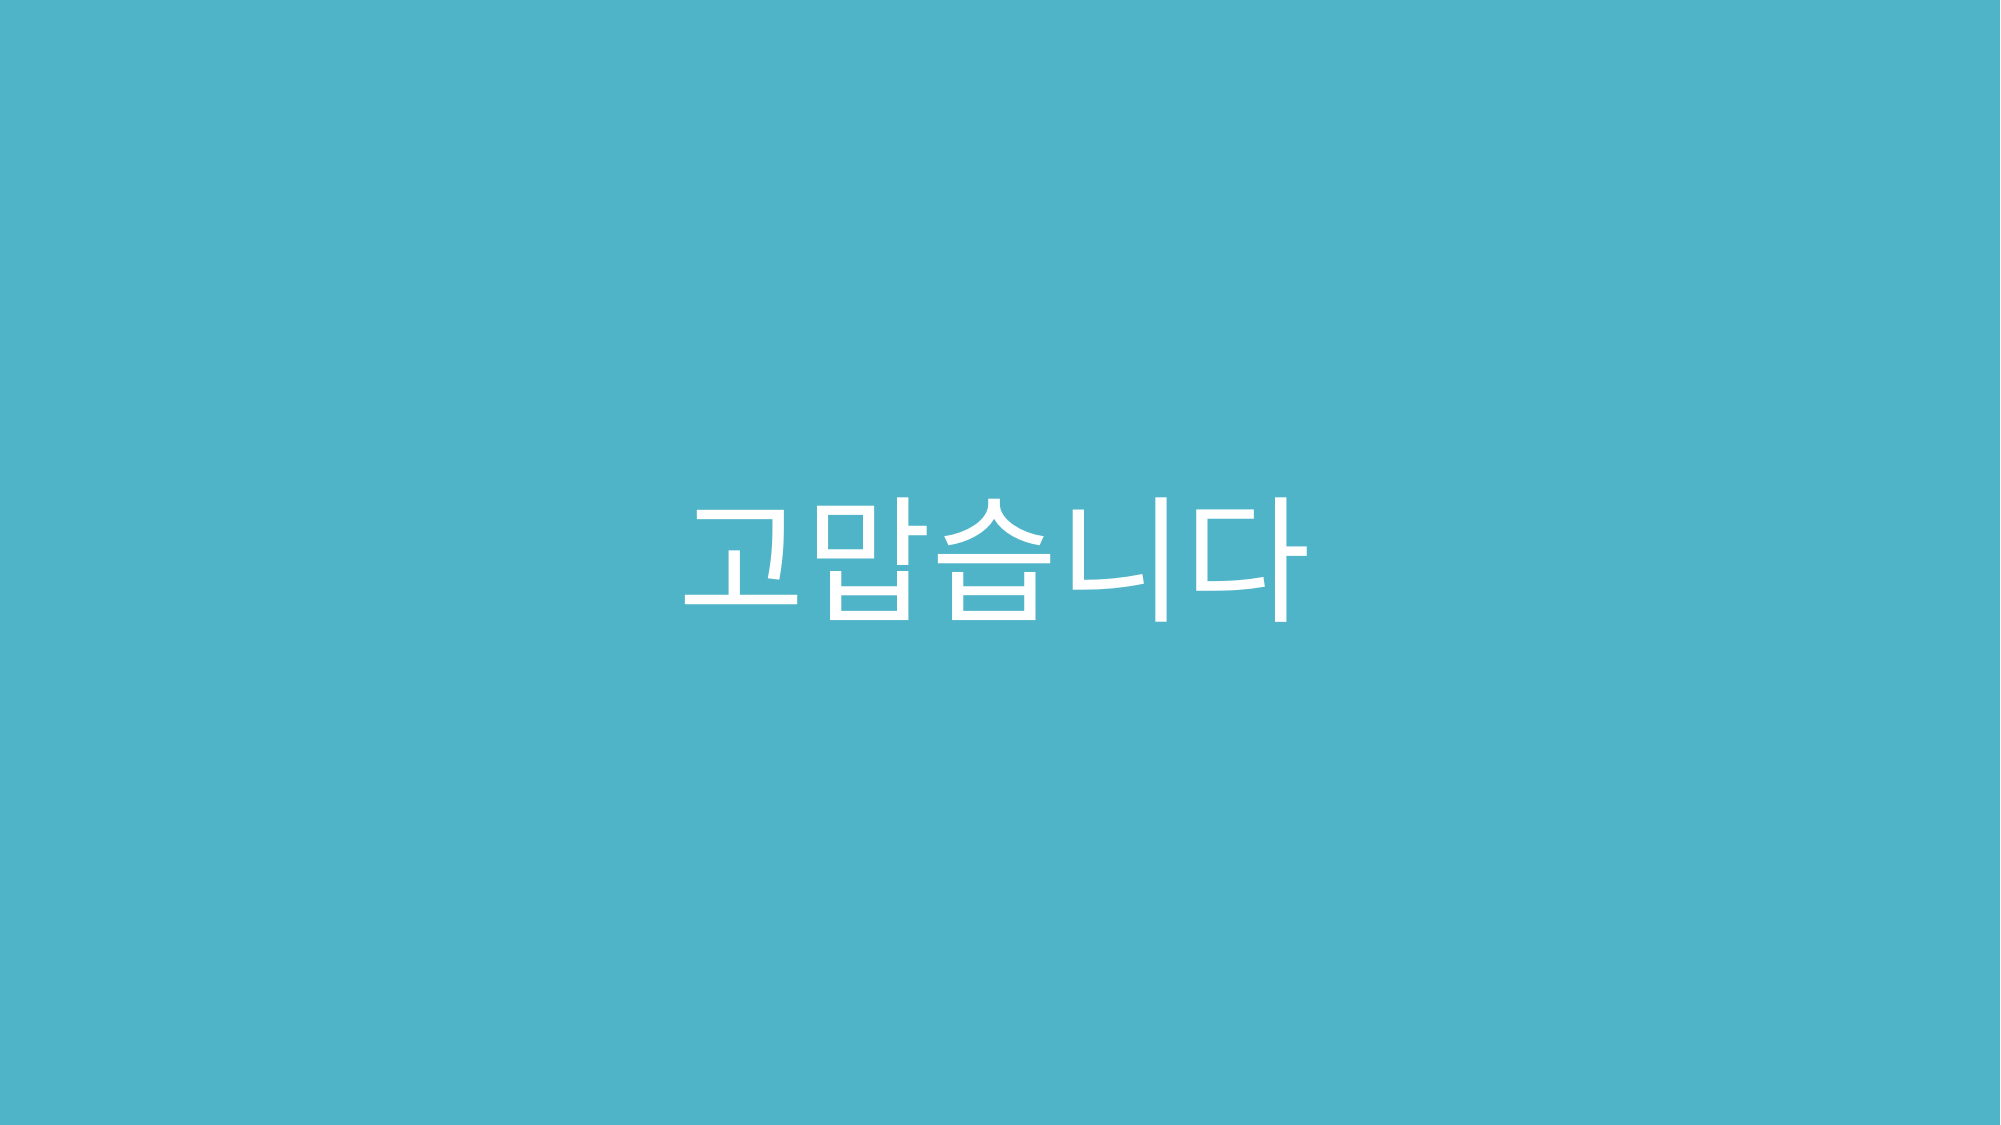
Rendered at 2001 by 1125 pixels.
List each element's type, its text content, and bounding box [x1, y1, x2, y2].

subtitle 고맙습니다 [238, 421, 1753, 692]
